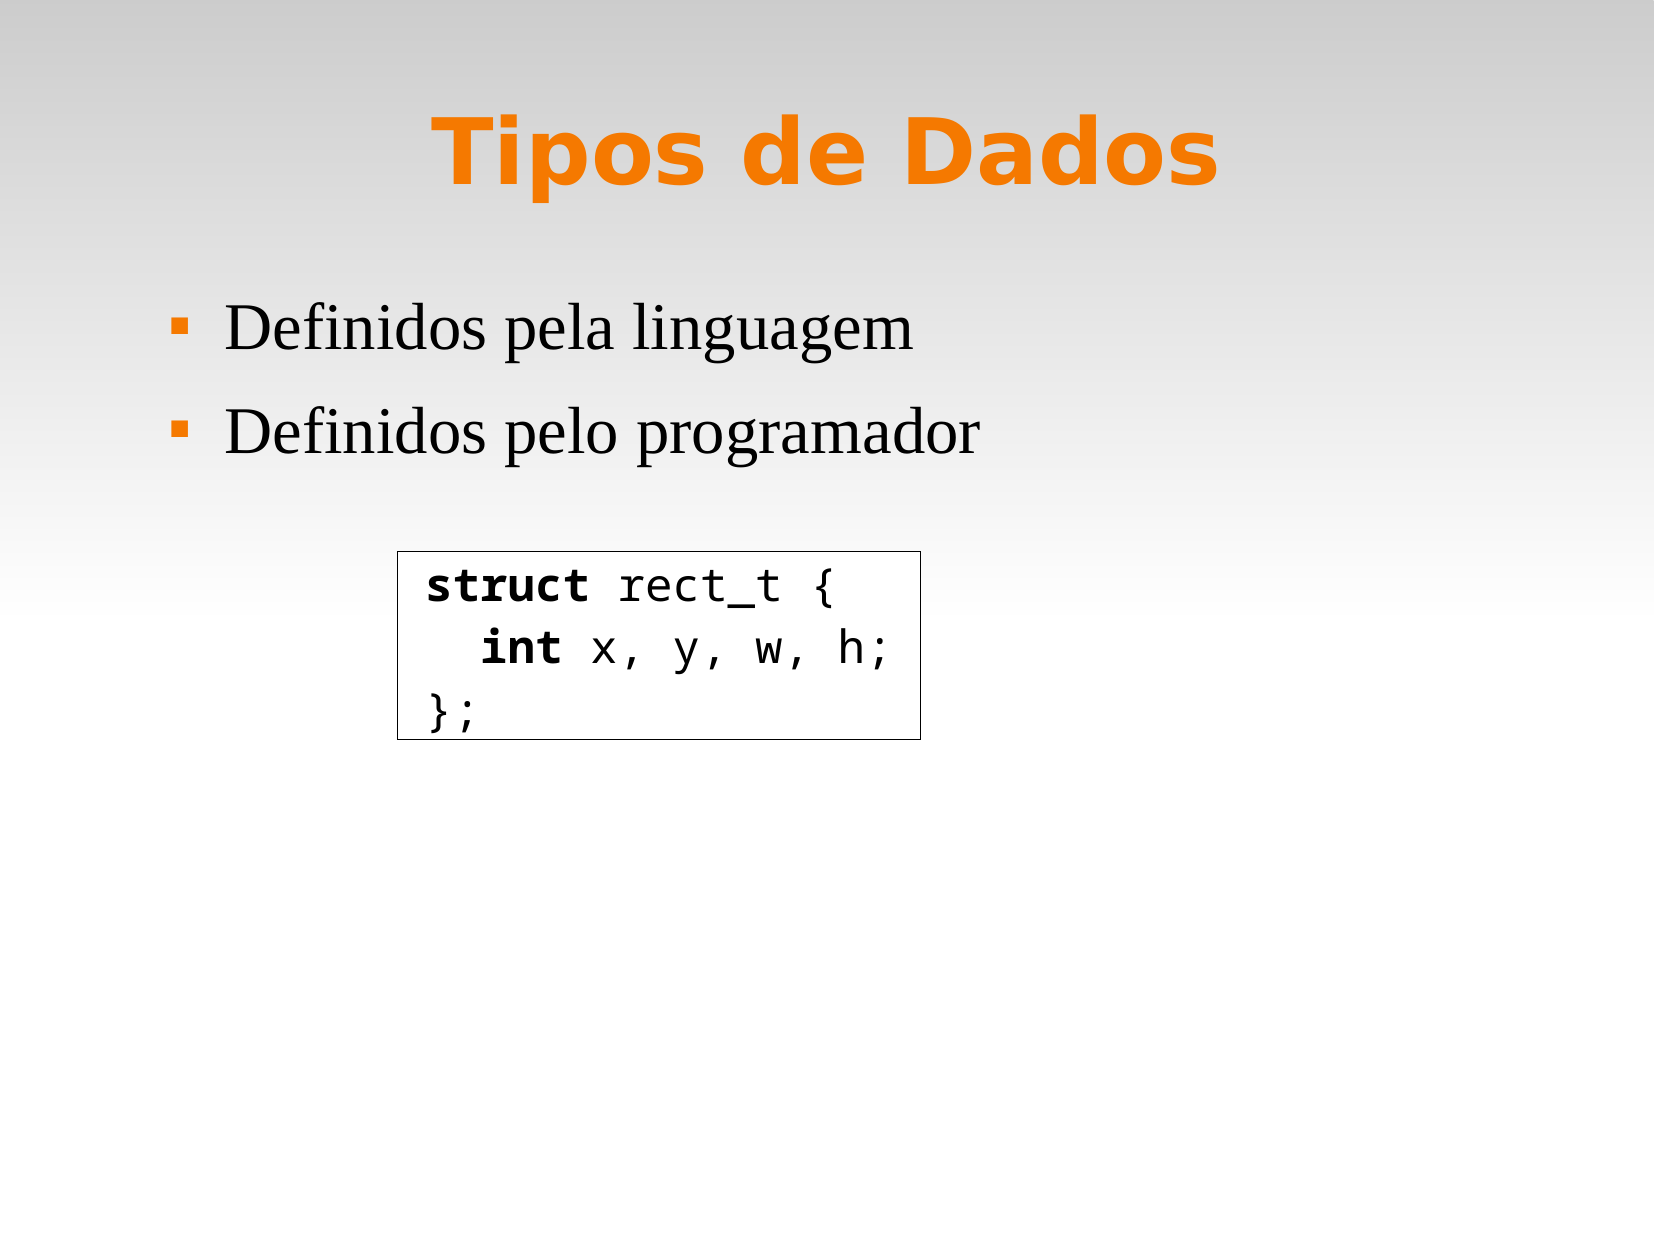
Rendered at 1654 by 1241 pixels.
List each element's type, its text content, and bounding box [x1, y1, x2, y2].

list Definidos pela linguagem Definidos pelo programador [82, 290, 1571, 1109]
title Tipos de Dados [82, 49, 1571, 257]
text_box struct rect_t { int x, y, w, h; }; [397, 552, 921, 739]
